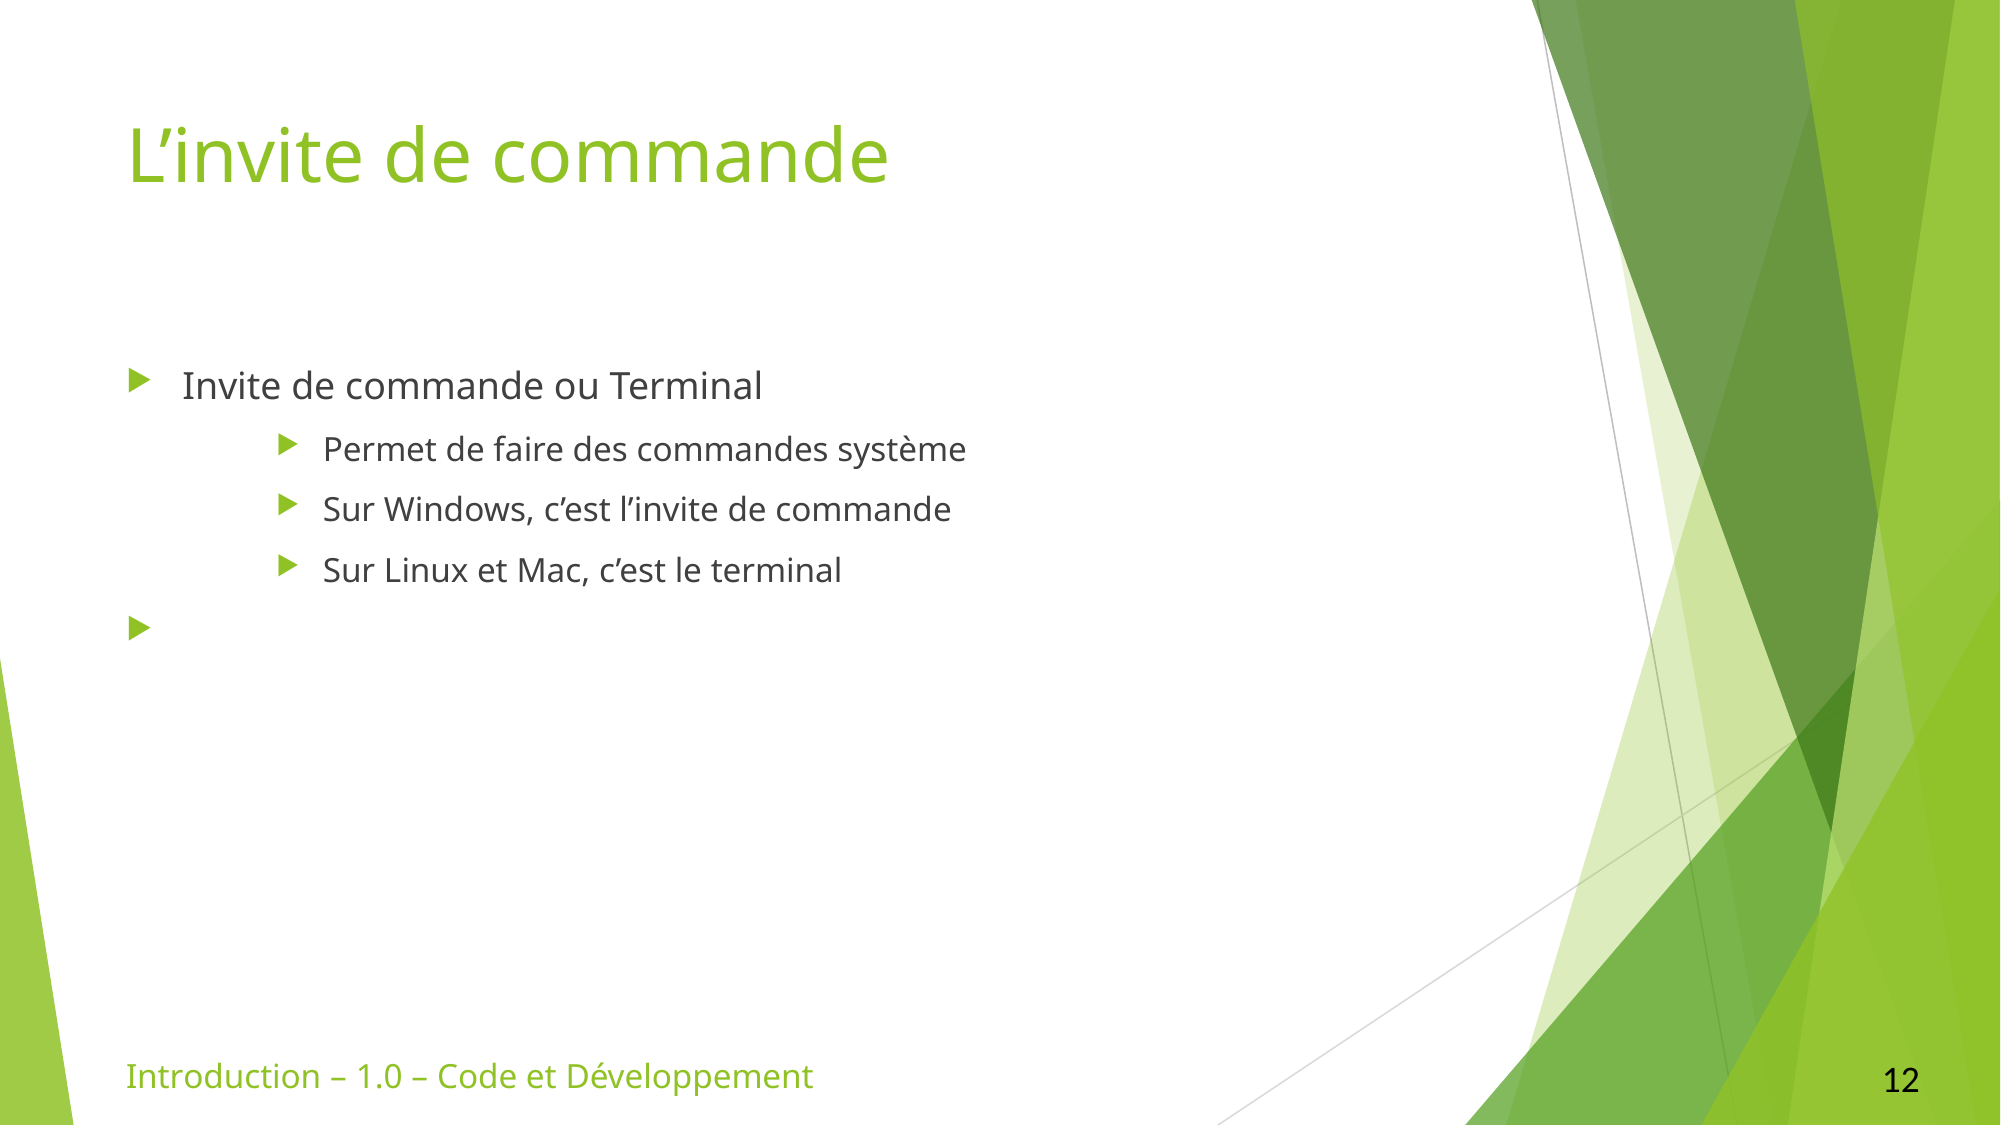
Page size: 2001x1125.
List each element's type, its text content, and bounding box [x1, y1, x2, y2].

text_box [1866, 1047, 1979, 1108]
list Invite de commande ou Terminal Permet de faire des commandes système Sur Windows, c’est l’invite de commande Sur Linux et Mac, c’est le terminal [111, 354, 1522, 992]
title L’invite de commande [111, 99, 1522, 317]
text_box Introduction – 1.0 – Code et Développement [111, 1047, 1094, 1109]
